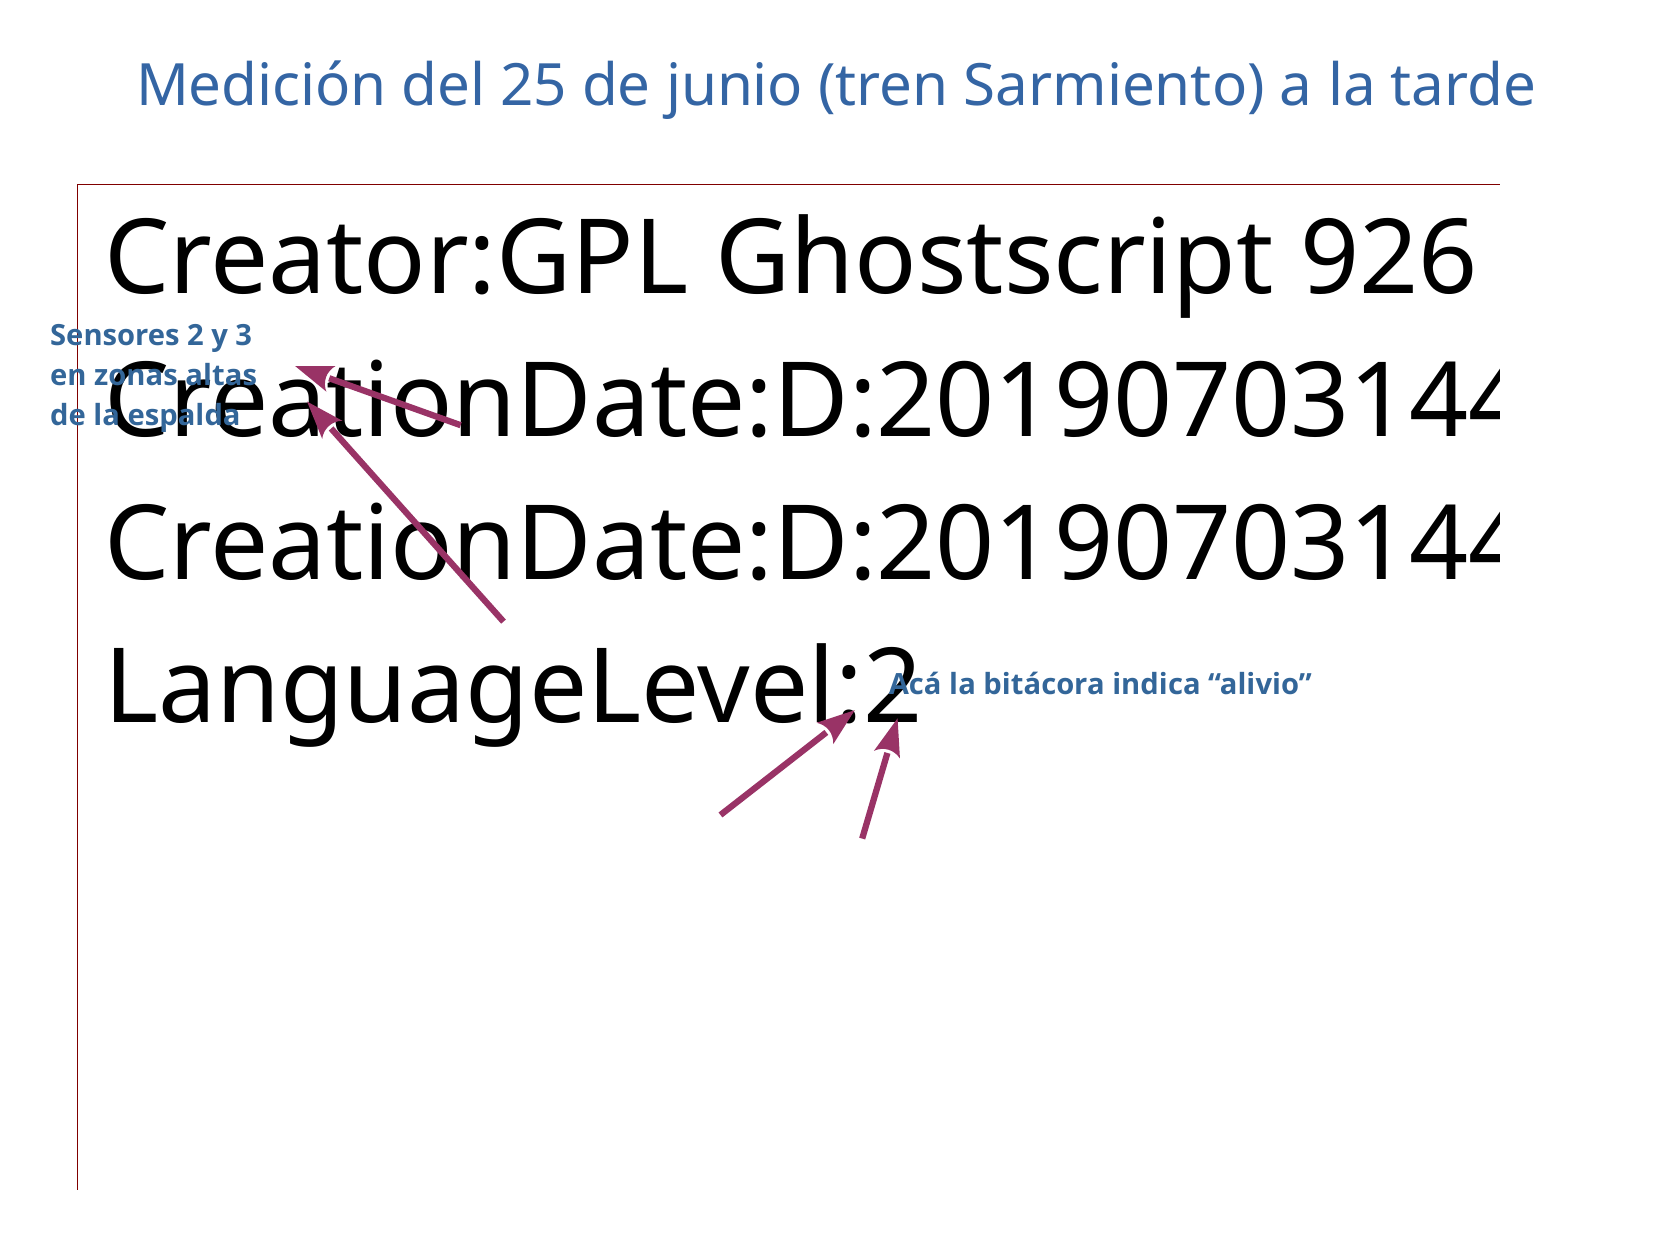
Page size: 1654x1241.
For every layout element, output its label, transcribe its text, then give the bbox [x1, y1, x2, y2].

text_box Acá la bitácora indica “alivio” [874, 655, 1407, 719]
text_box Sensores 2 y 3 en zonas altas de la espalda [35, 307, 348, 466]
text_box Medición del 25 de junio (tren Sarmiento) a la tarde [121, 35, 1548, 126]
picture [70, 177, 1501, 1190]
